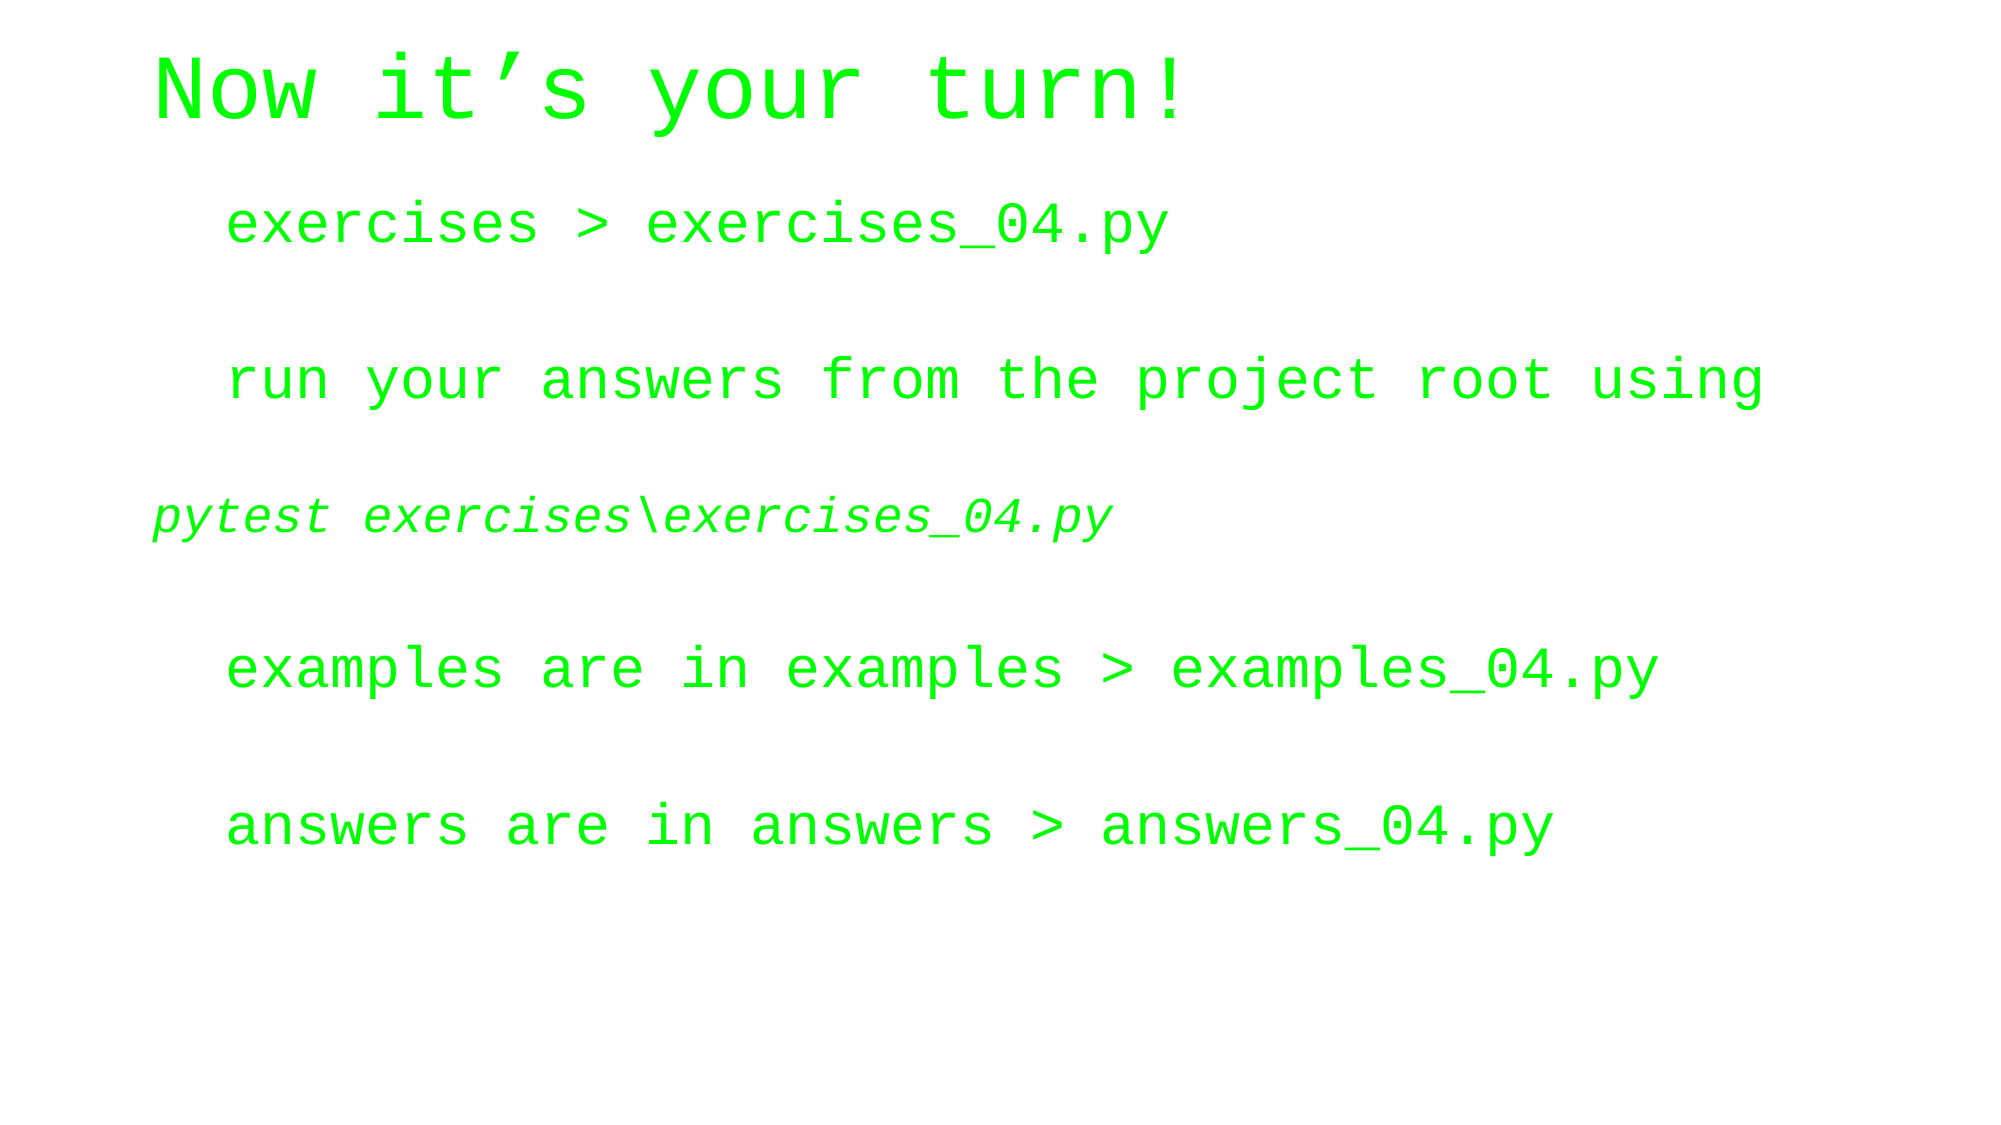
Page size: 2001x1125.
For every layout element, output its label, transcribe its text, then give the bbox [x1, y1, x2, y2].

list exercises > exercises_04.py run your answers from the project root using pytest exercises\exercises_04.py examples are in examples > examples_04.py answers are in answers > answers_04.py [137, 195, 1932, 1101]
title Now it’s your turn! [137, 0, 1863, 179]
